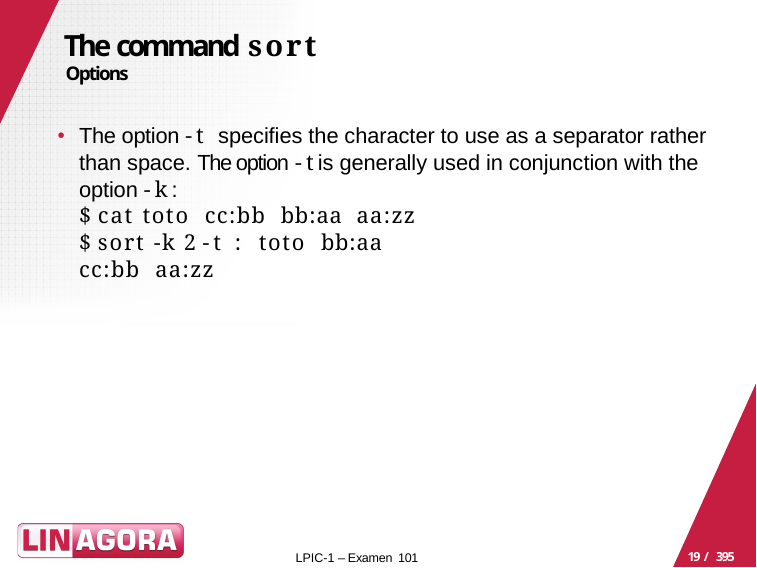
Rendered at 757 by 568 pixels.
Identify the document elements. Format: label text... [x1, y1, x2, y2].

text_box The command sort Options [63, 26, 697, 121]
picture [0, 0, 352, 352]
text_box [17, 520, 184, 562]
text_box <numéro> / 395 [683, 549, 747, 568]
text_box The option -t specifies the character to use as a separator rather than space. The option -tis generally used in conjunction with the option -k: $ cat toto cc:bb bb:aa aa:zz $ sort -k 2 -t : toto bb:aa cc:bb aa:zz [55, 121, 717, 452]
text_box LPIC-1 – Examen 101 [293, 549, 420, 568]
